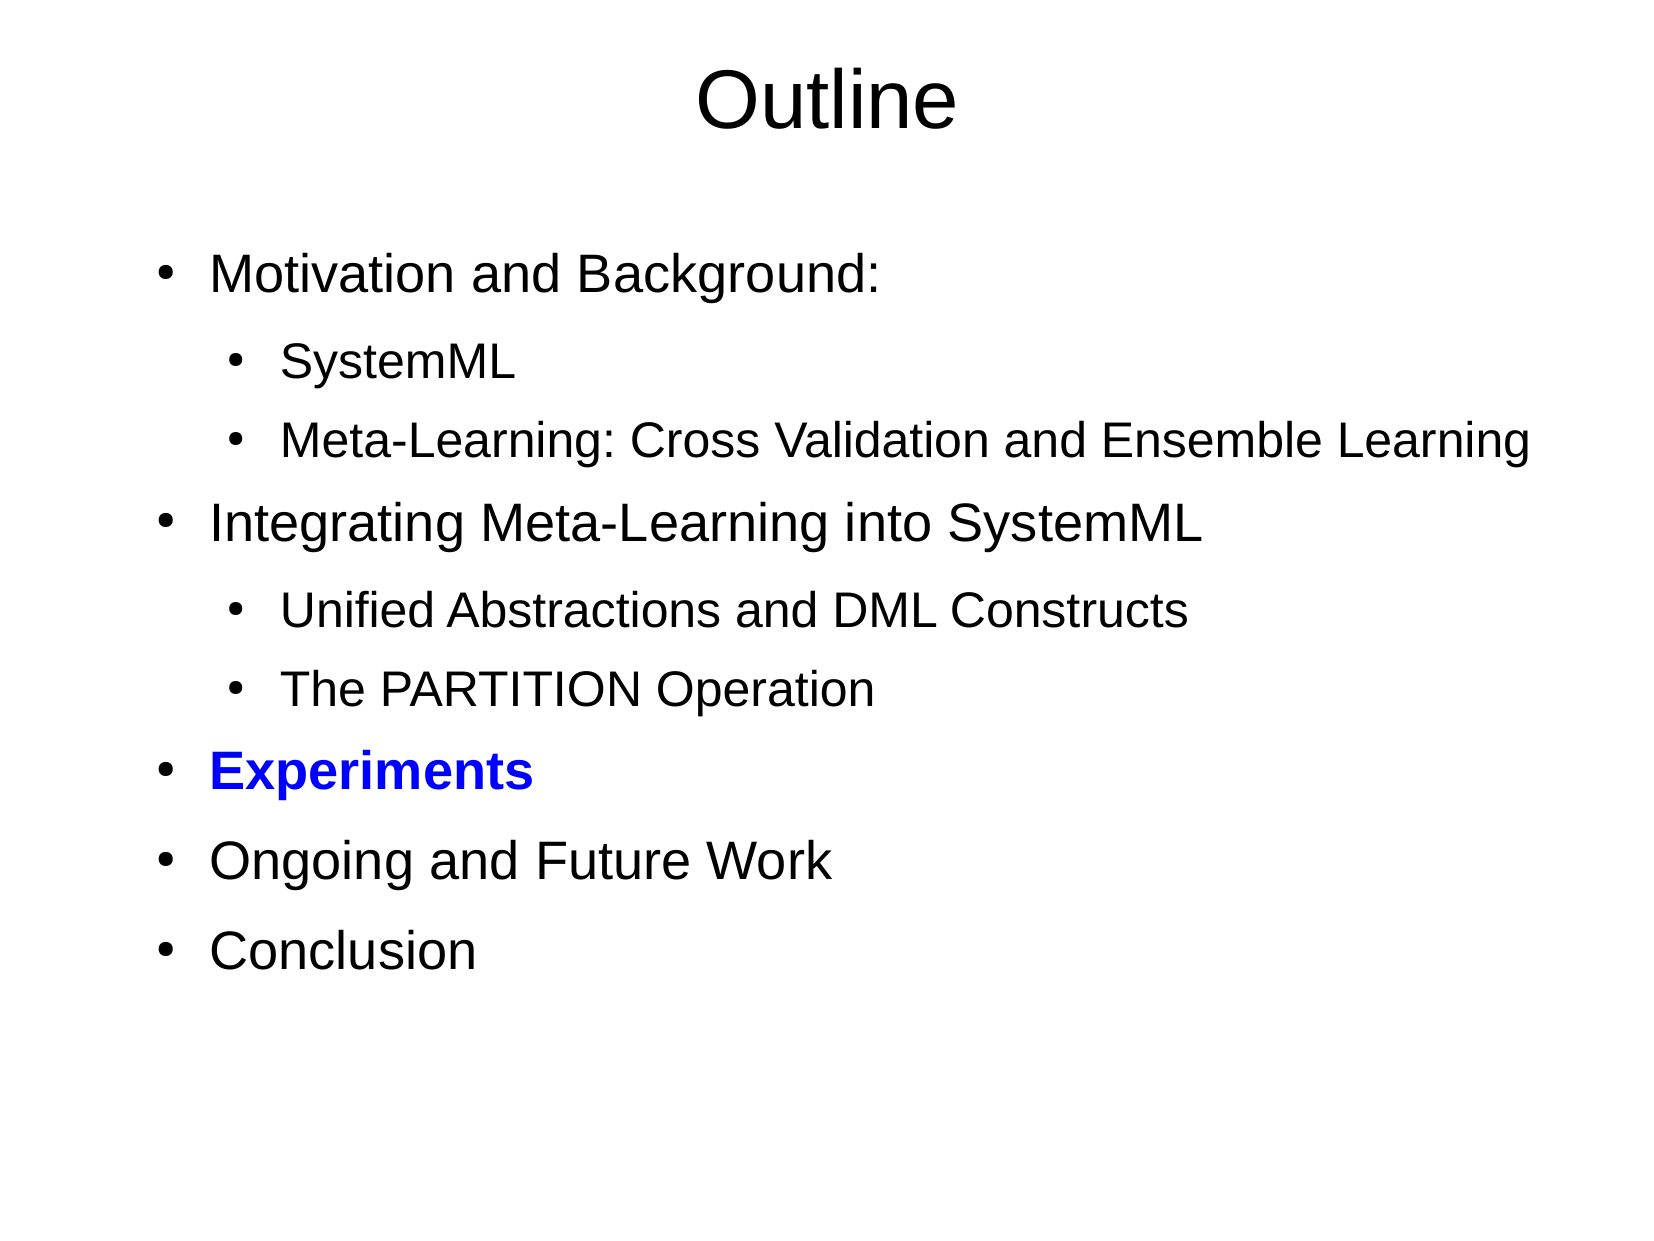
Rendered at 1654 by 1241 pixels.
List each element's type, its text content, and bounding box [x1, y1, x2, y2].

title Outline [83, 49, 1572, 151]
list Motivation and Background: SystemML Meta-Learning: Cross Validation and Ensemble Learning Integrating Meta-Learning into SystemML Unified Abstractions and DML Constructs The PARTITION Operation Experiments Ongoing and Future Work Conclusion [138, 243, 1560, 1062]
